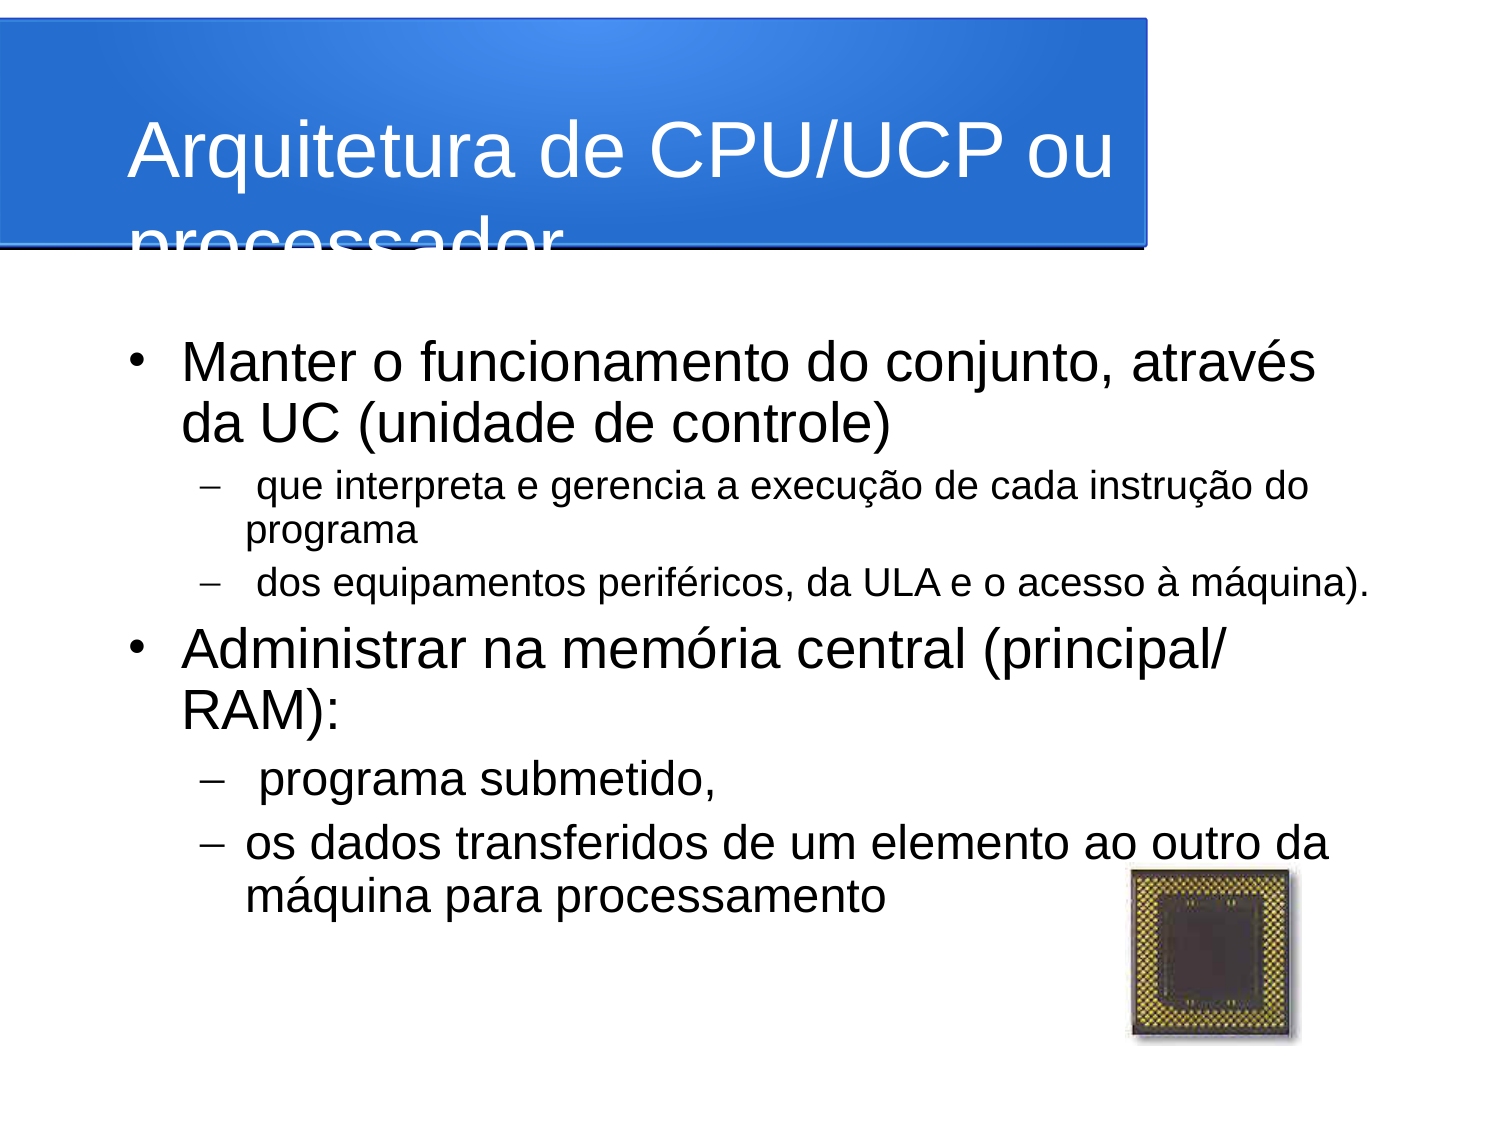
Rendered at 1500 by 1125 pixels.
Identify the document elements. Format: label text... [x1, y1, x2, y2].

list Manter o funcionamento do conjunto, através da UC (unidade de controle) que interpreta e gerencia a execução de cada instrução do programa dos equipamentos periféricos, da ULA e o acesso à máquina). Administrar na memória central (principal/ RAM): programa submetido, os dados transferidos de um elemento ao outro da máquina para processamento [112, 324, 1388, 938]
title Arquitetura de CPU/UCP ou processador [112, 99, 1388, 288]
picture [1125, 938, 1302, 1046]
